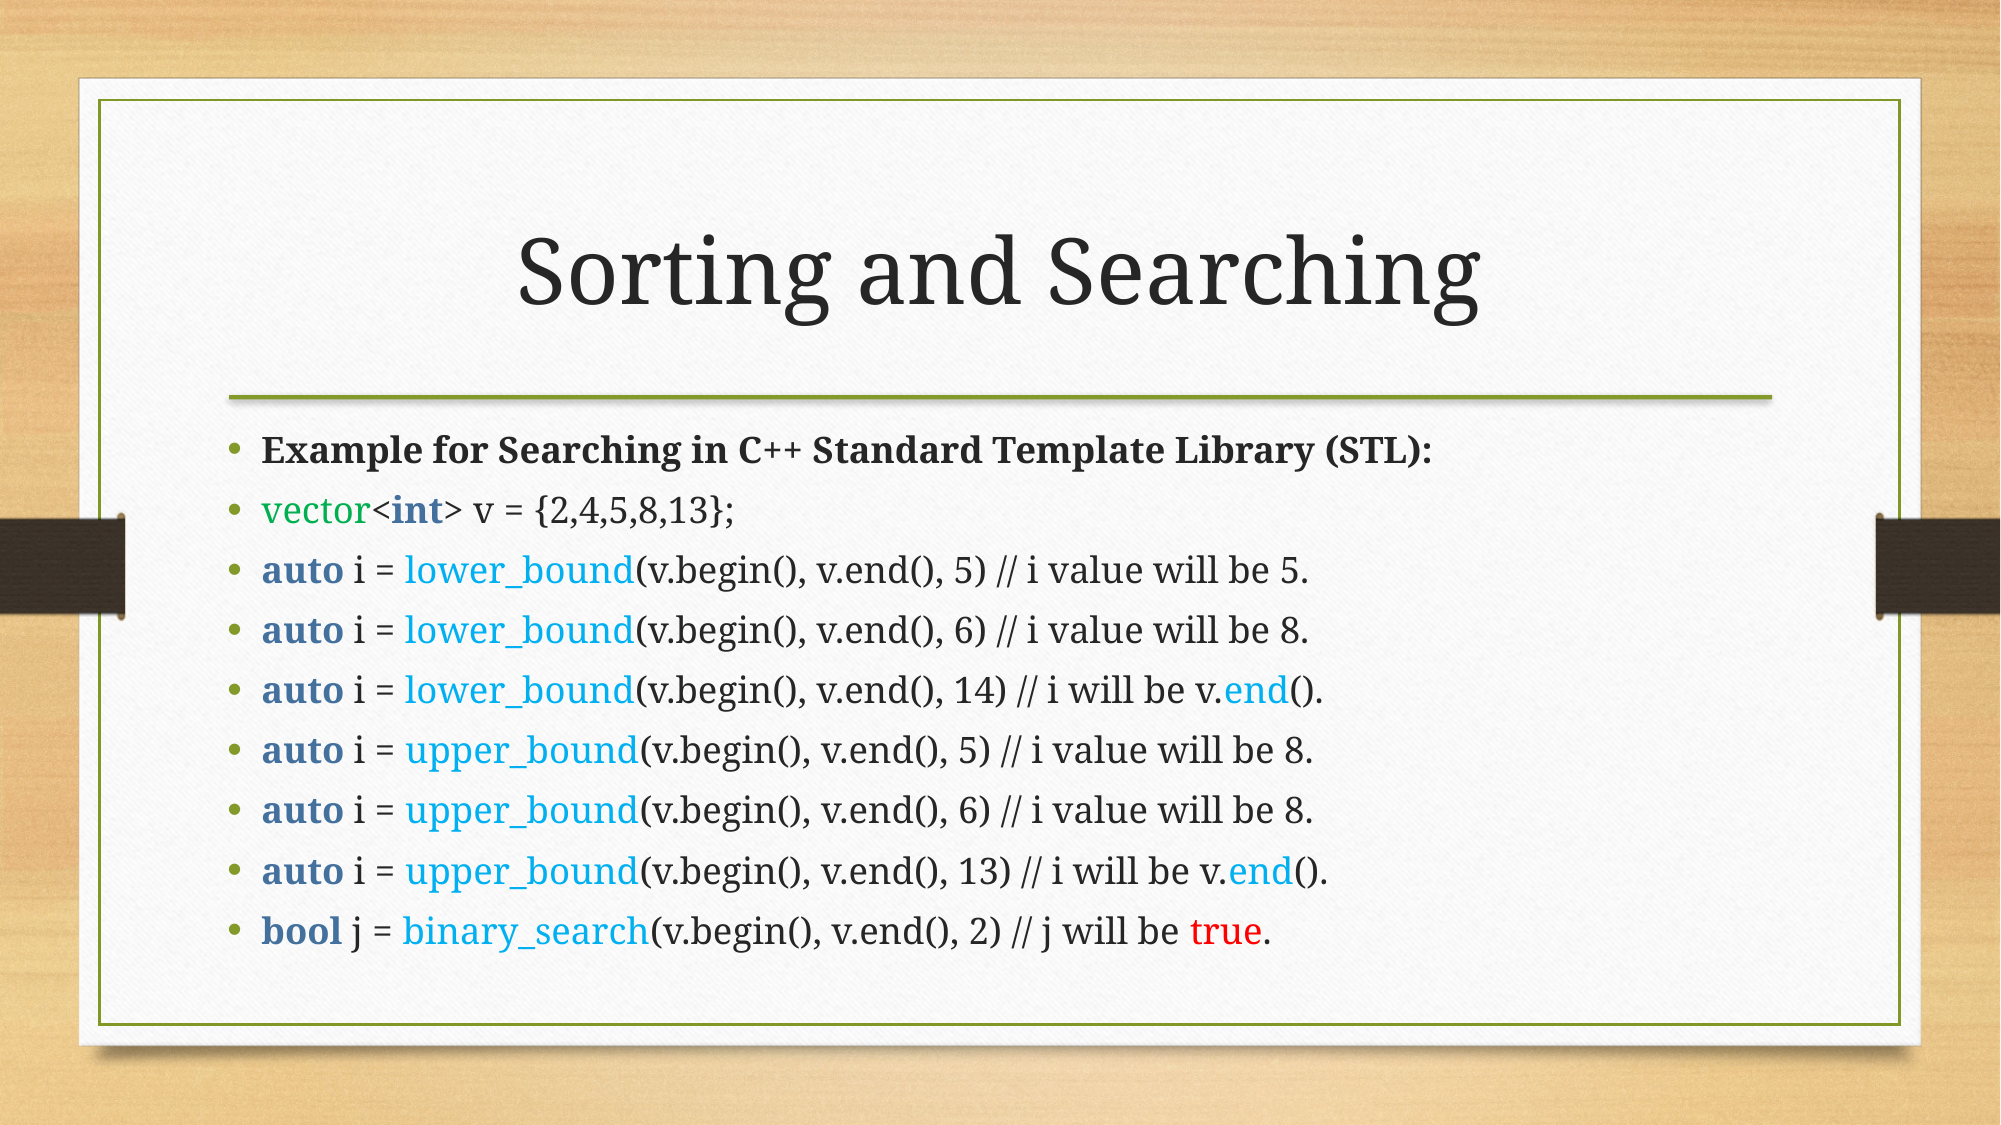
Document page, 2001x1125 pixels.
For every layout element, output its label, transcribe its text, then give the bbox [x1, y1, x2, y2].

text_box Example for Searching in C++ Standard Template Library (STL): vector<int> v = {2,4,5,8,13}; auto i = lower_bound(v.begin(), v.end(), 5) // i value will be 5. auto i = lower_bound(v.begin(), v.end(), 6) // i value will be 8. auto i = lower_bound(v.begin(), v.end(), 14) // i will be v.end(). auto i = upper_bound(v.begin(), v.end(), 5) // i value will be 8. auto i = upper_bound(v.begin(), v.end(), 6) // i value will be 8. auto i = upper_bound(v.begin(), v.end(), 13) // i will be v.end(). bool j = binary_search(v.begin(), v.end(), 2) // j will be true. [212, 419, 1788, 964]
picture [0, 0, 2001, 1125]
text_box Sorting and Searching [212, 161, 1788, 375]
